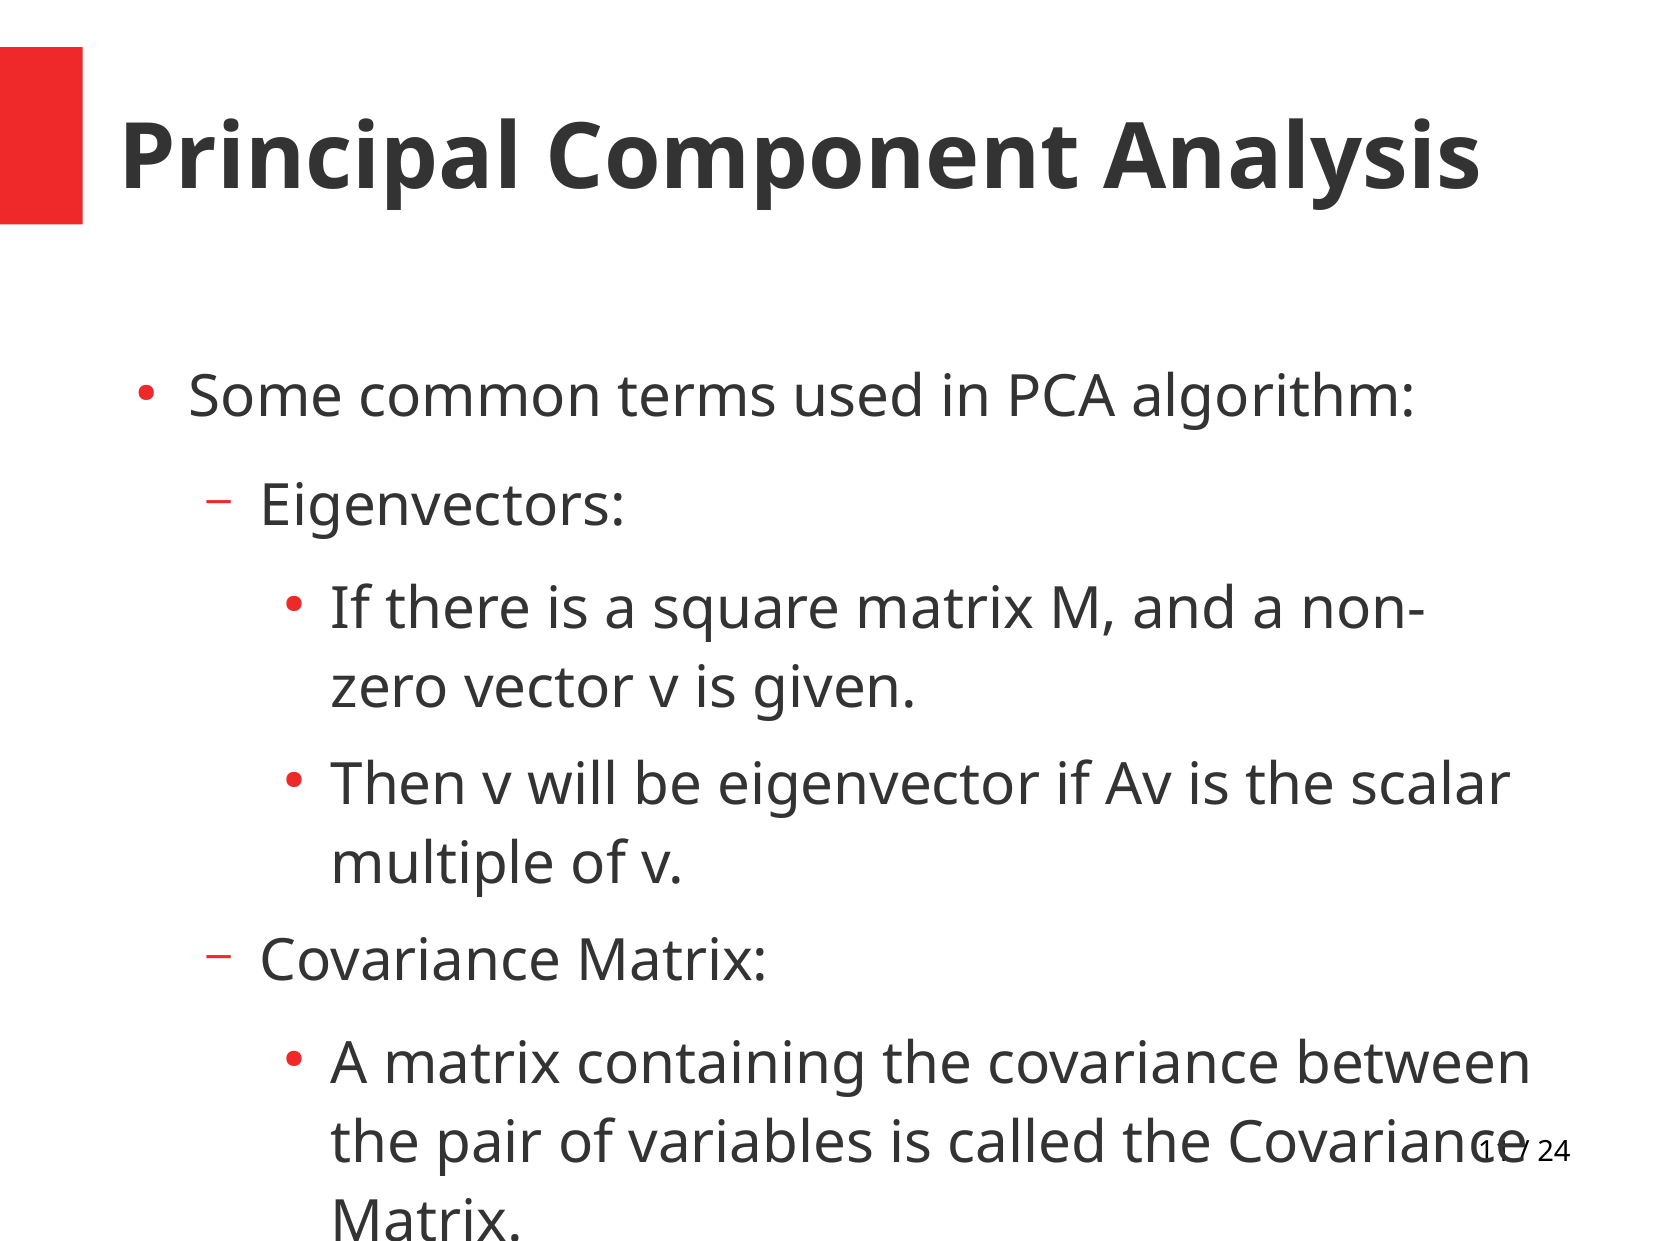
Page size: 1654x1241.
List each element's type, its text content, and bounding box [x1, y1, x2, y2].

list Some common terms used in PCA algorithm: Eigenvectors: If there is a square matrix M, and a non-zero vector v is given. Then v will be eigenvector if Av is the scalar multiple of v. Covariance Matrix: A matrix containing the covariance between the pair of variables is called the Covariance Matrix. [118, 354, 1536, 1074]
title Principal Component Analysis [118, 49, 1571, 257]
